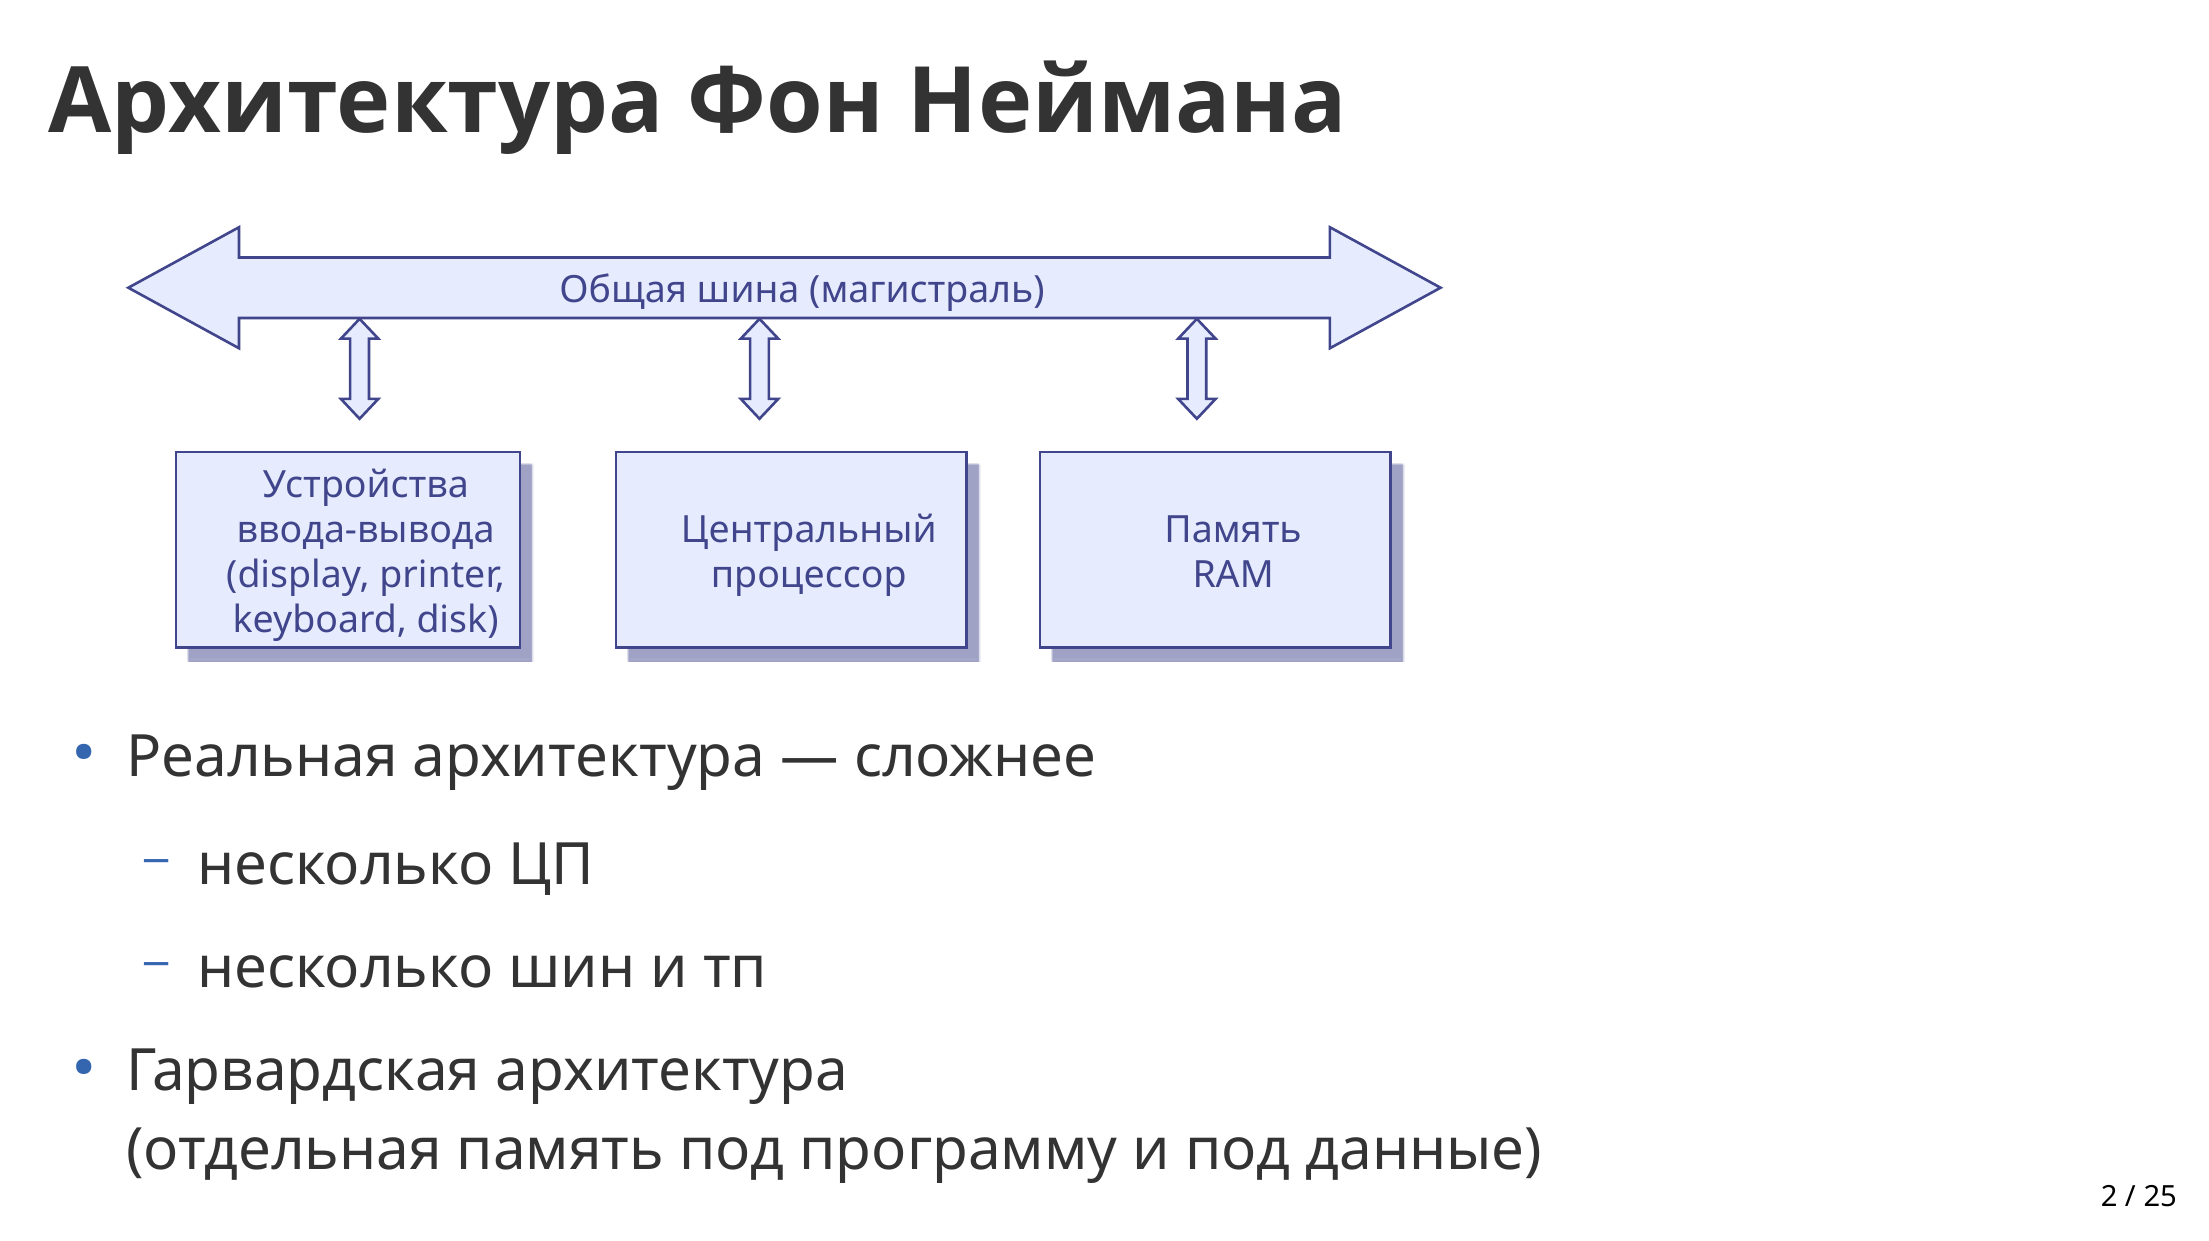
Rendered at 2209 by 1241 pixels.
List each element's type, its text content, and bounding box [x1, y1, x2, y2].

title Архитектура Фон Неймана [48, 34, 2174, 160]
text_box [740, 318, 779, 419]
text_box [1178, 318, 1216, 419]
text_box Устройства ввода-вывода (display, printer, keyboard, disk) [175, 452, 521, 648]
text_box [340, 318, 379, 419]
text_box Центральный процессор [616, 452, 967, 648]
list Реальная архитектура — сложнее несколько ЦП несколько шин и тп Гарвардская архитектура (отдельная память под программу и под данные) [55, 713, 1690, 1177]
text_box Общая шина (магистраль) [128, 227, 1441, 349]
text_box Память RAM [1040, 452, 1391, 648]
